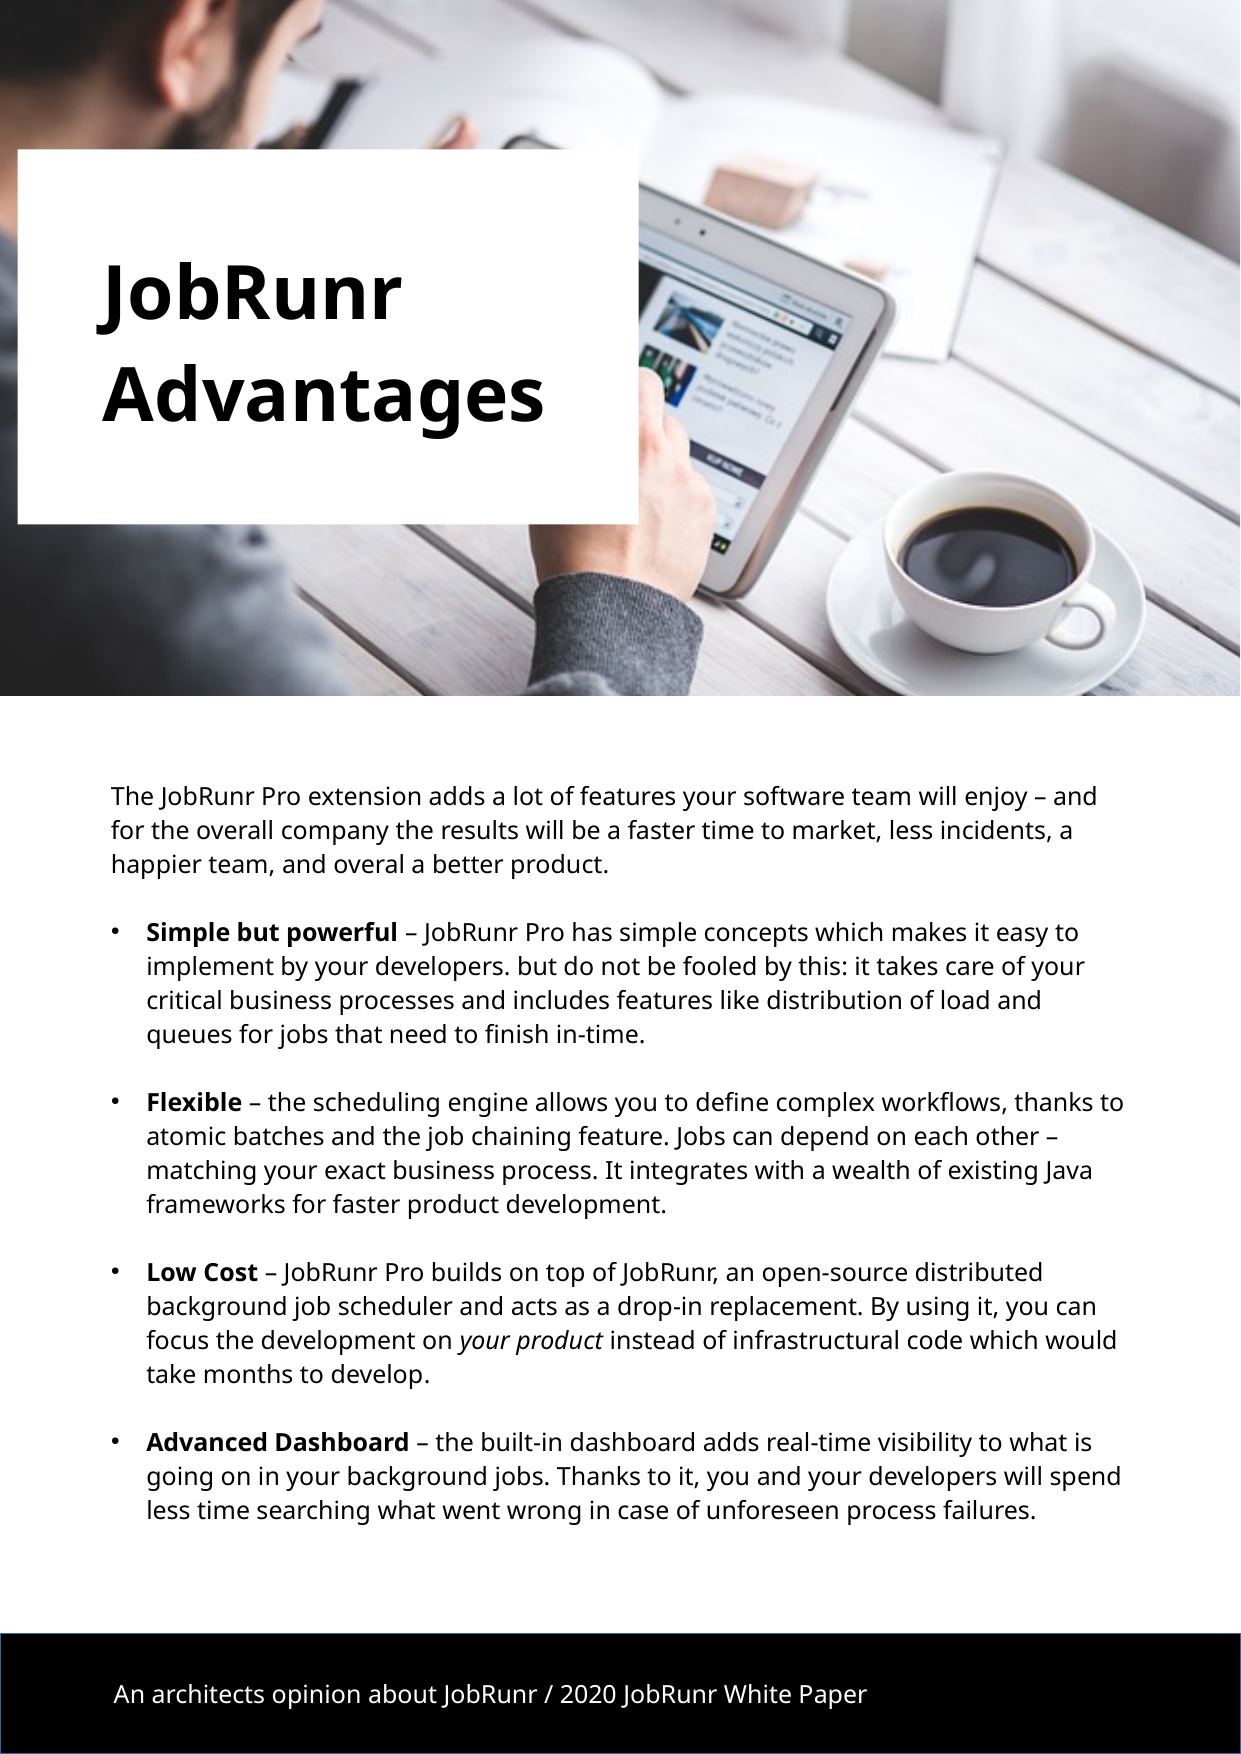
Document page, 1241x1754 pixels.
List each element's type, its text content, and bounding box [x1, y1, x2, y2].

text_box JobRunr Advantages [88, 231, 614, 430]
text_box [17, 149, 639, 525]
text_box The JobRunr Pro extension adds a lot of features your software team will enjoy – and for the overall company the results will be a faster time to market, less incidents, a happier team, and overal a better product. Simple but powerful – JobRunr Pro has simple concepts which makes it easy to implement by your developers. but do not be fooled by this: it takes care of your critical business processes and includes features like distribution of load and queues for jobs that need to finish in-time. Flexible – the scheduling engine allows you to define complex workflows, thanks to atomic batches and the job chaining feature. Jobs can depend on each other – matching your exact business process. It integrates with a wealth of existing Java frameworks for faster product development. Low Cost – JobRunr Pro builds on top of JobRunr, an open-source distributed background job scheduler and acts as a drop-in replacement. By using it, you can focus the development on your product instead of infrastructural code which would take months to develop. Advanced Dashboard – the built-in dashboard adds real-time visibility to what is going on in your background jobs. Thanks to it, you and your developers will spend less time searching what went wrong in case of unforeseen process failures. [96, 771, 1147, 1597]
picture [0, 0, 1241, 696]
text_box An architects opinion about JobRunr / 2020 JobRunr White Paper [0, 1633, 1241, 1754]
